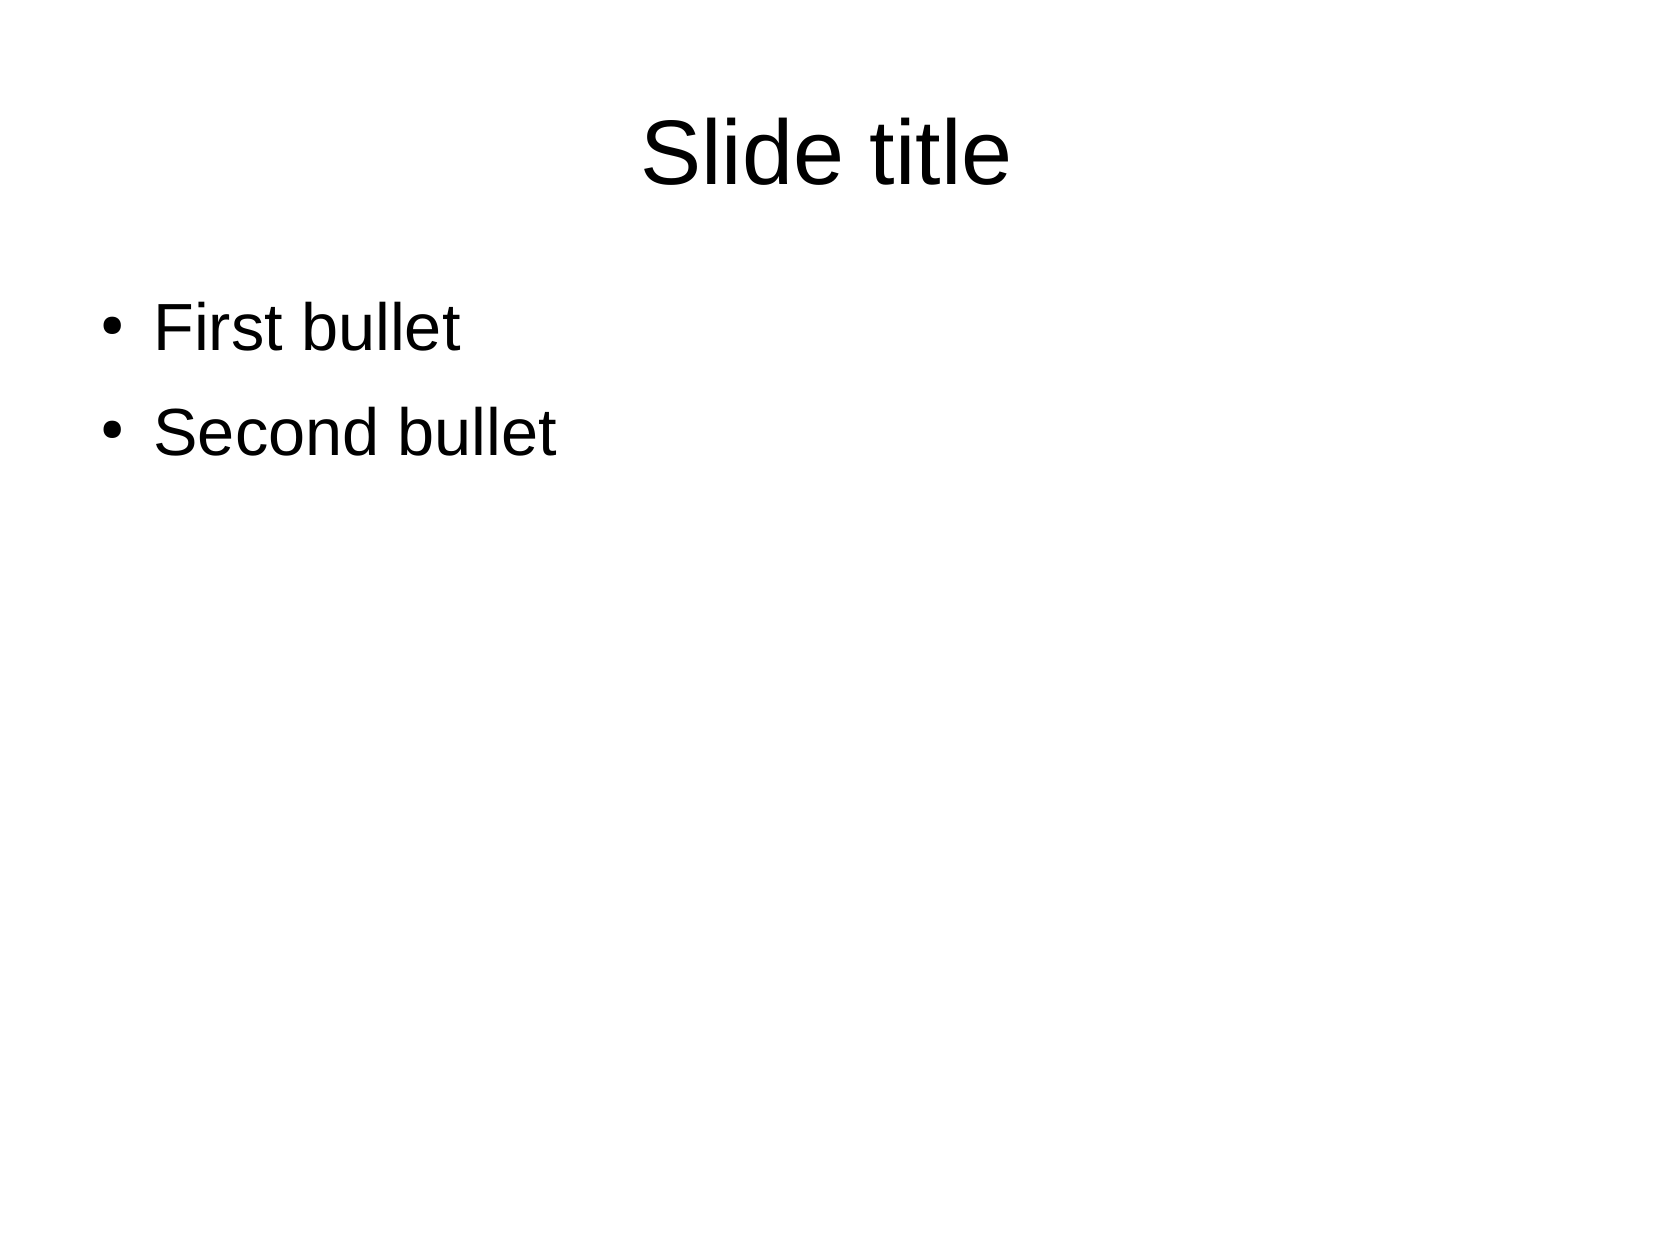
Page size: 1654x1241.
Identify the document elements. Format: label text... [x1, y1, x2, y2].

list First bullet Second bullet [82, 290, 1538, 1010]
title Slide title [82, 49, 1571, 257]
